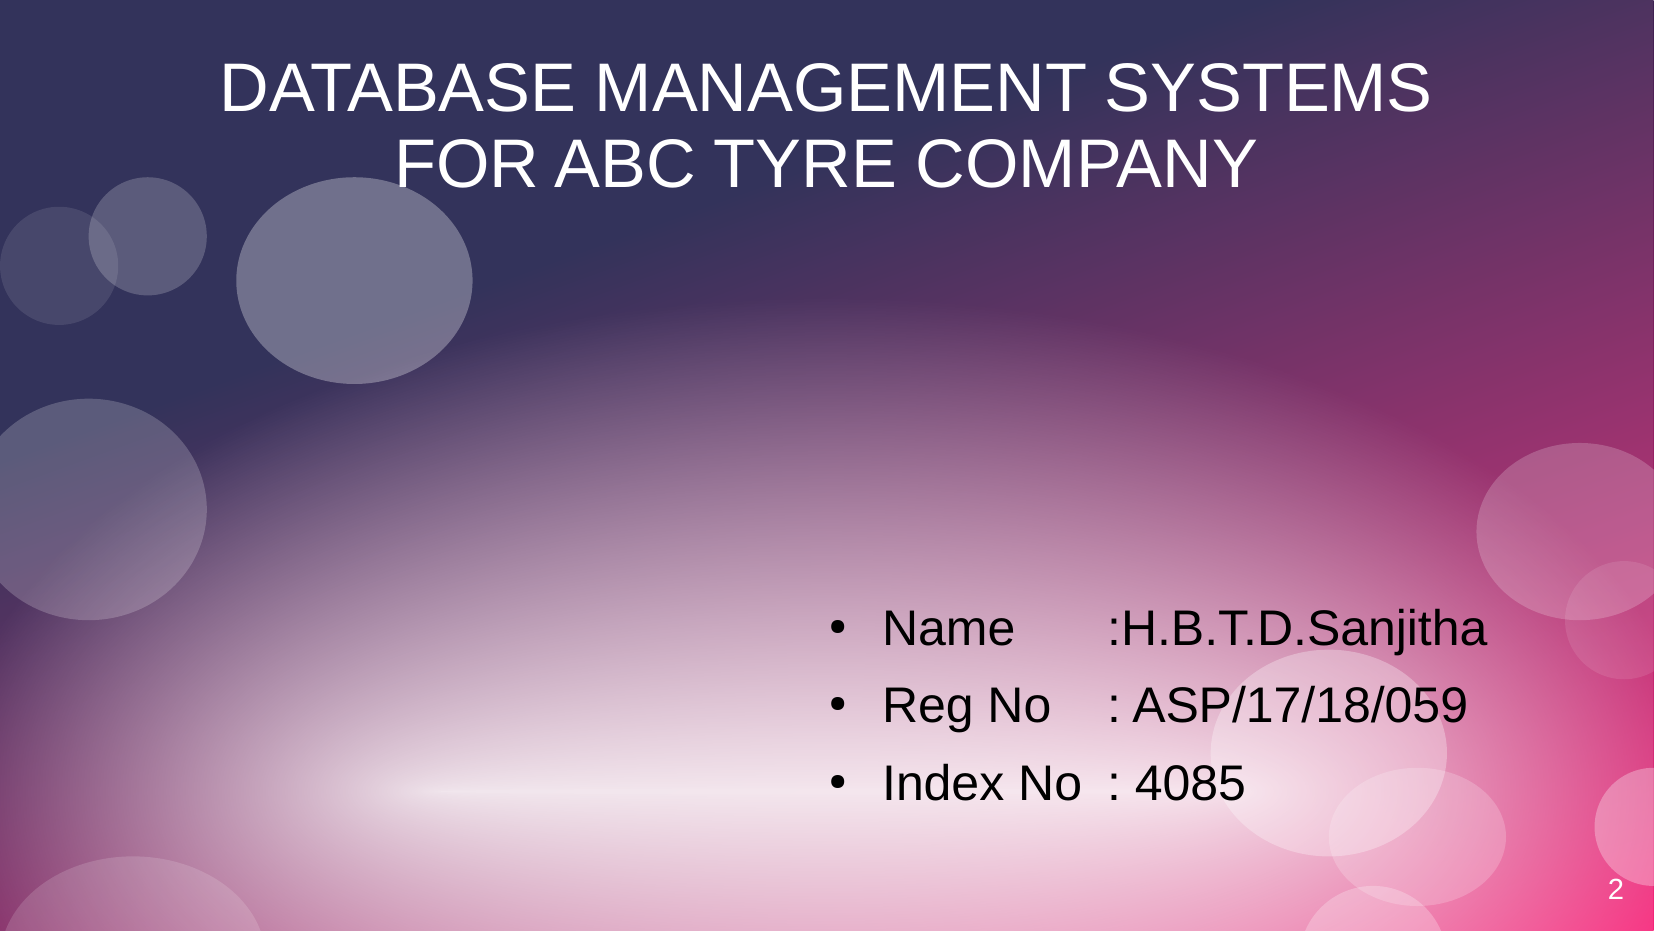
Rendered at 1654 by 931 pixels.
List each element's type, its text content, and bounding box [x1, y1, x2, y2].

list Name :H.B.T.D.Sanjitha Reg No : ASP/17/18/059 Index No : 4085 [811, 600, 1654, 931]
title DATABASE MANAGEMENT SYSTEMS FOR ABC TYRE COMPANY [88, 44, 1565, 207]
